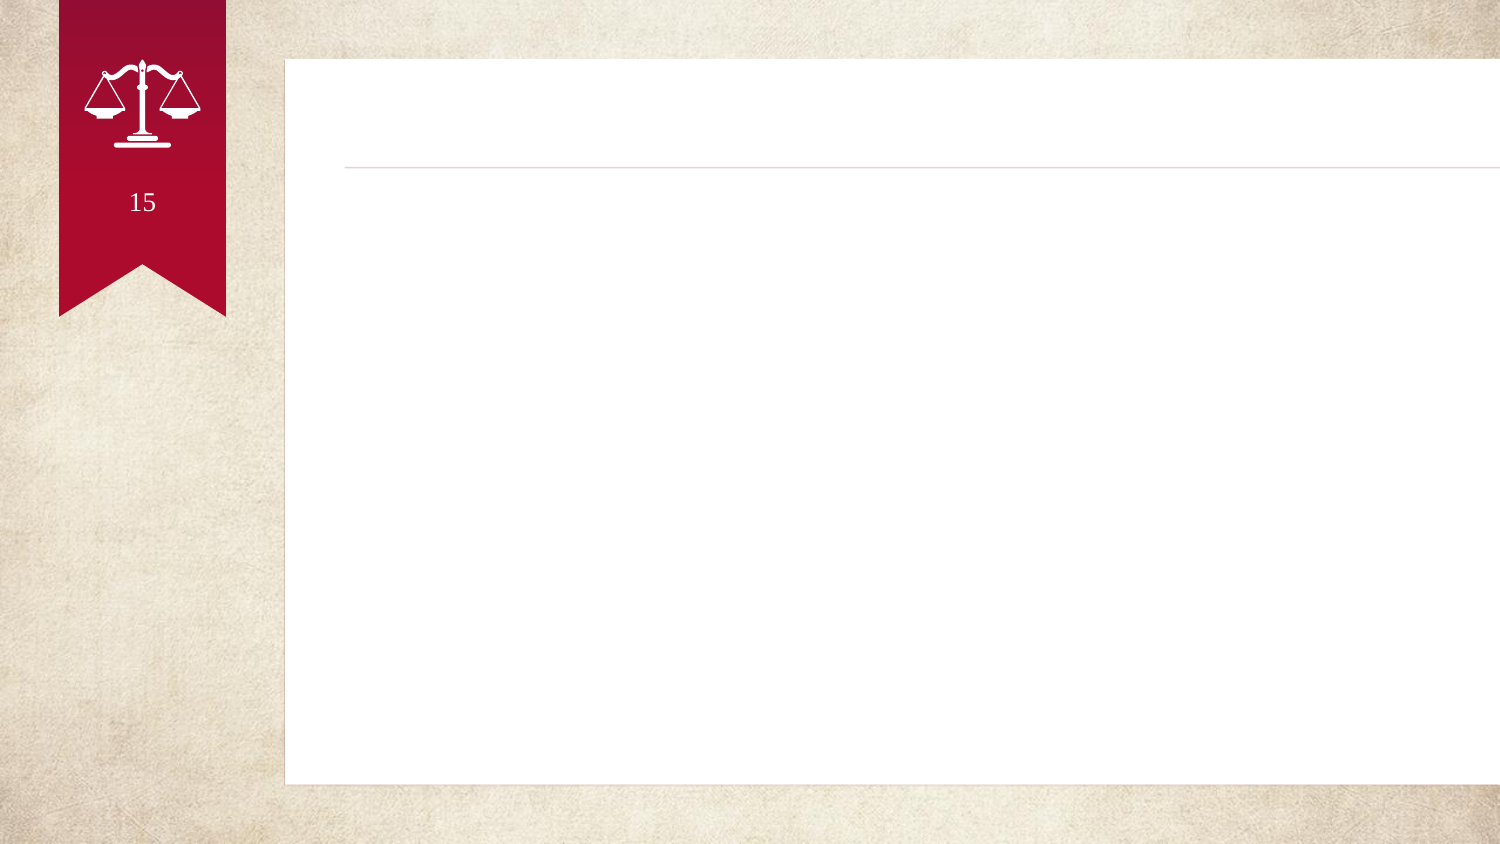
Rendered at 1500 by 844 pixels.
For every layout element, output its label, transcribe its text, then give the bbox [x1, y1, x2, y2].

text_box <number> [58, 167, 226, 233]
picture [0, 0, 1500, 844]
